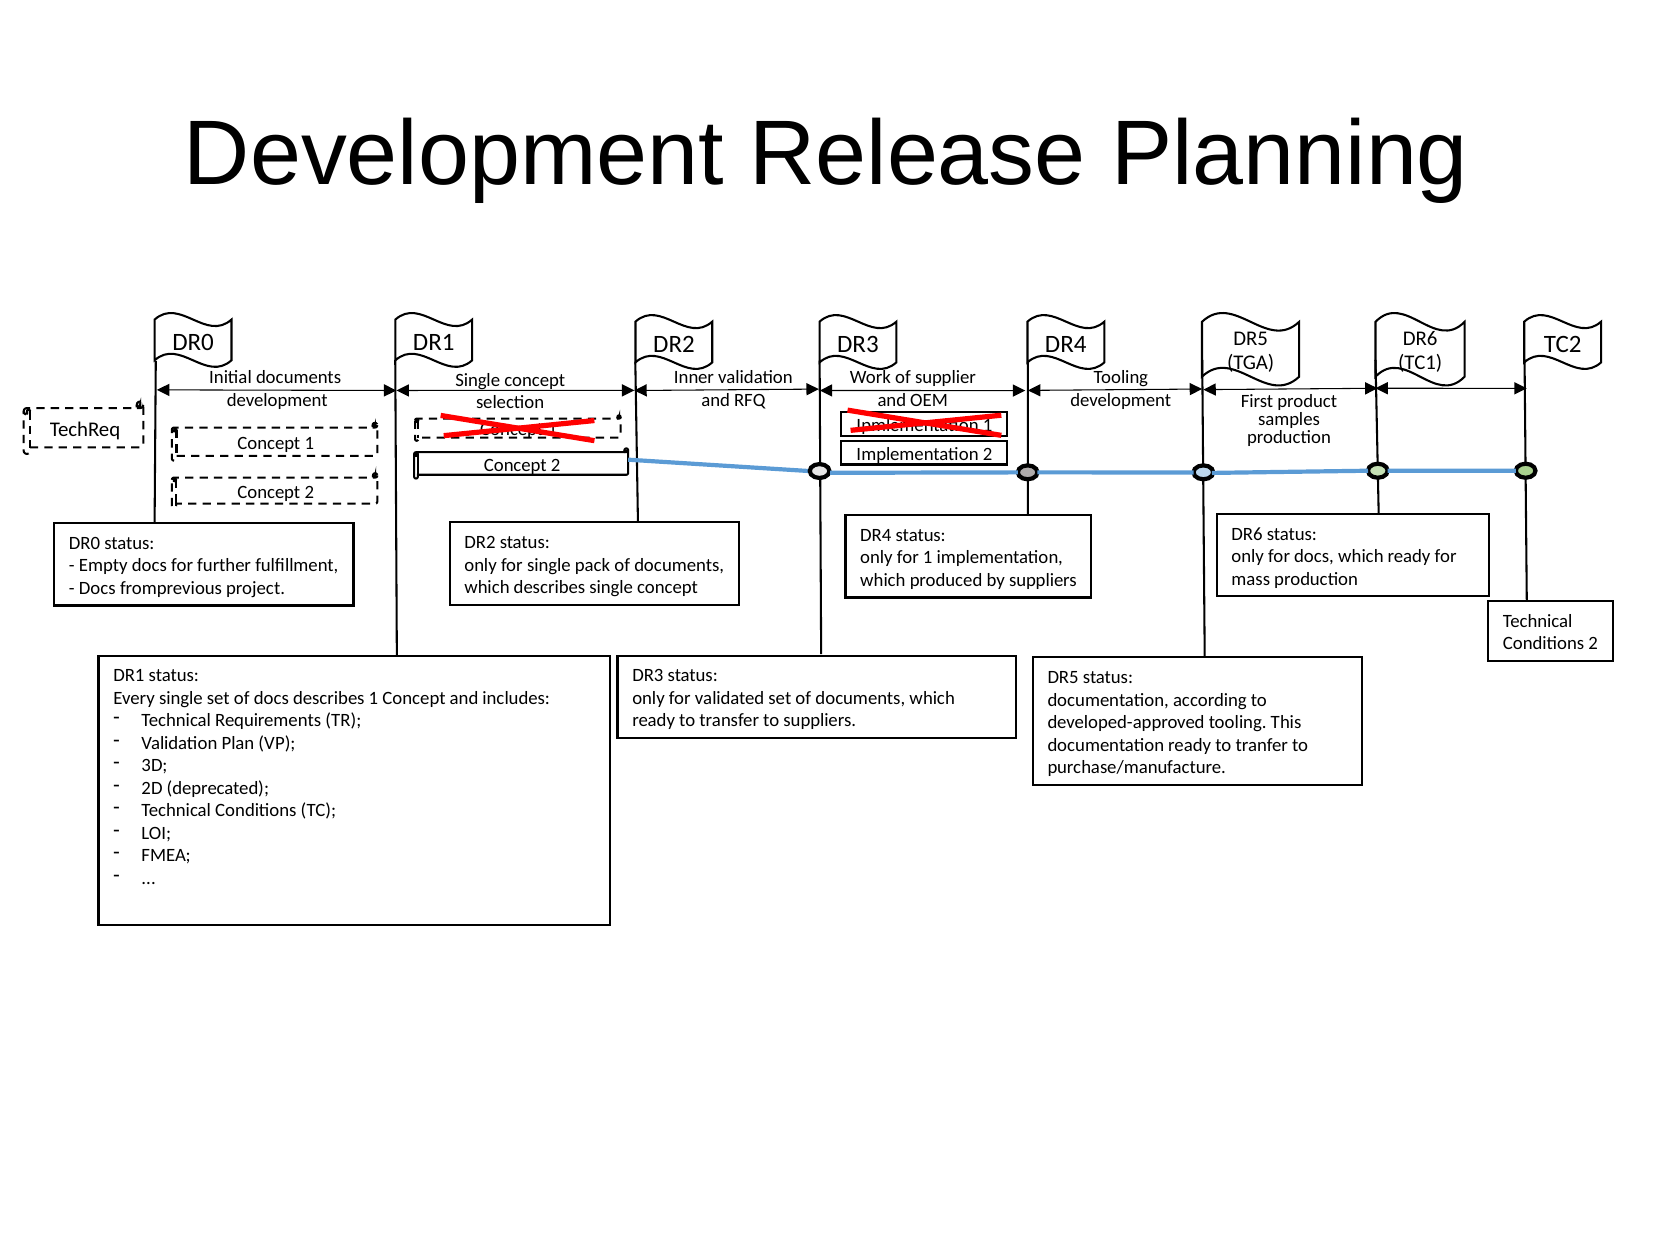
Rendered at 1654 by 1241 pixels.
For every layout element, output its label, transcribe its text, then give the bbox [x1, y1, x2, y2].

text_box DR2 [635, 315, 713, 362]
text_box DR5 status: documentation, according to developed-approved tooling. This documentation ready to tranfer to purchase/manufacture. [1032, 657, 1363, 785]
text_box Technical Conditions 2 [1488, 601, 1613, 661]
text_box TechReq [23, 406, 144, 454]
text_box Concept 1 [479, 418, 583, 425]
text_box DR2 status: only for single pack of documents, which describes single concept [449, 522, 740, 605]
text_box [1516, 463, 1536, 478]
text_box Concept 1 [415, 418, 481, 441]
text_box Work of supplier and OEM [834, 357, 991, 418]
text_box TC2 [1524, 315, 1602, 369]
text_box DR5 (TGA) [1202, 313, 1300, 386]
title Development Release Planning [82, 49, 1571, 257]
text_box DR3 [819, 315, 897, 362]
text_box Concept 1 [171, 427, 378, 461]
text_box Single concept selection [440, 360, 580, 418]
text_box [1018, 465, 1037, 480]
text_box Tooling development [1055, 357, 1186, 418]
text_box DR6 status: only for docs, which ready for mass production [1216, 513, 1490, 597]
text_box DR3 status: only for validated set of documents, which ready to transfer to suppliers. [617, 655, 1016, 738]
text_box DR4 [1027, 315, 1105, 362]
text_box DR0 status: - Empty docs for further fulfillment, - Docs fromprevious project. [54, 523, 354, 606]
text_box Initial documents development [194, 357, 360, 418]
text_box Ipmlementation 1 [841, 411, 983, 436]
text_box [1194, 465, 1213, 480]
text_box Concept 2 [414, 451, 629, 479]
text_box DR0 [154, 313, 232, 361]
text_box DR6 (ТC1) [1375, 313, 1465, 386]
text_box First product samples production [1225, 386, 1352, 455]
text_box Concept 1 [457, 431, 528, 438]
text_box Ipmlementation 1 [875, 411, 1008, 436]
text_box Implementation 2 [841, 440, 1008, 465]
text_box Concept 2 [171, 476, 378, 508]
text_box DR4 status: only for 1 implementation, which produced by suppliers [845, 515, 1092, 598]
text_box Inner validation and RFQ [658, 357, 808, 418]
text_box [809, 464, 830, 478]
text_box DR1 [395, 313, 473, 363]
text_box Concept 1 [553, 418, 621, 438]
text_box DR1 status: Every single set of docs describes 1 Concept and includes: Technical Requirements (TR); Validation Plan (VP); 3D; 2D (deprecated); Technical Conditions (TC); LOI; FMEA; ... [98, 655, 611, 926]
text_box [1368, 463, 1387, 478]
